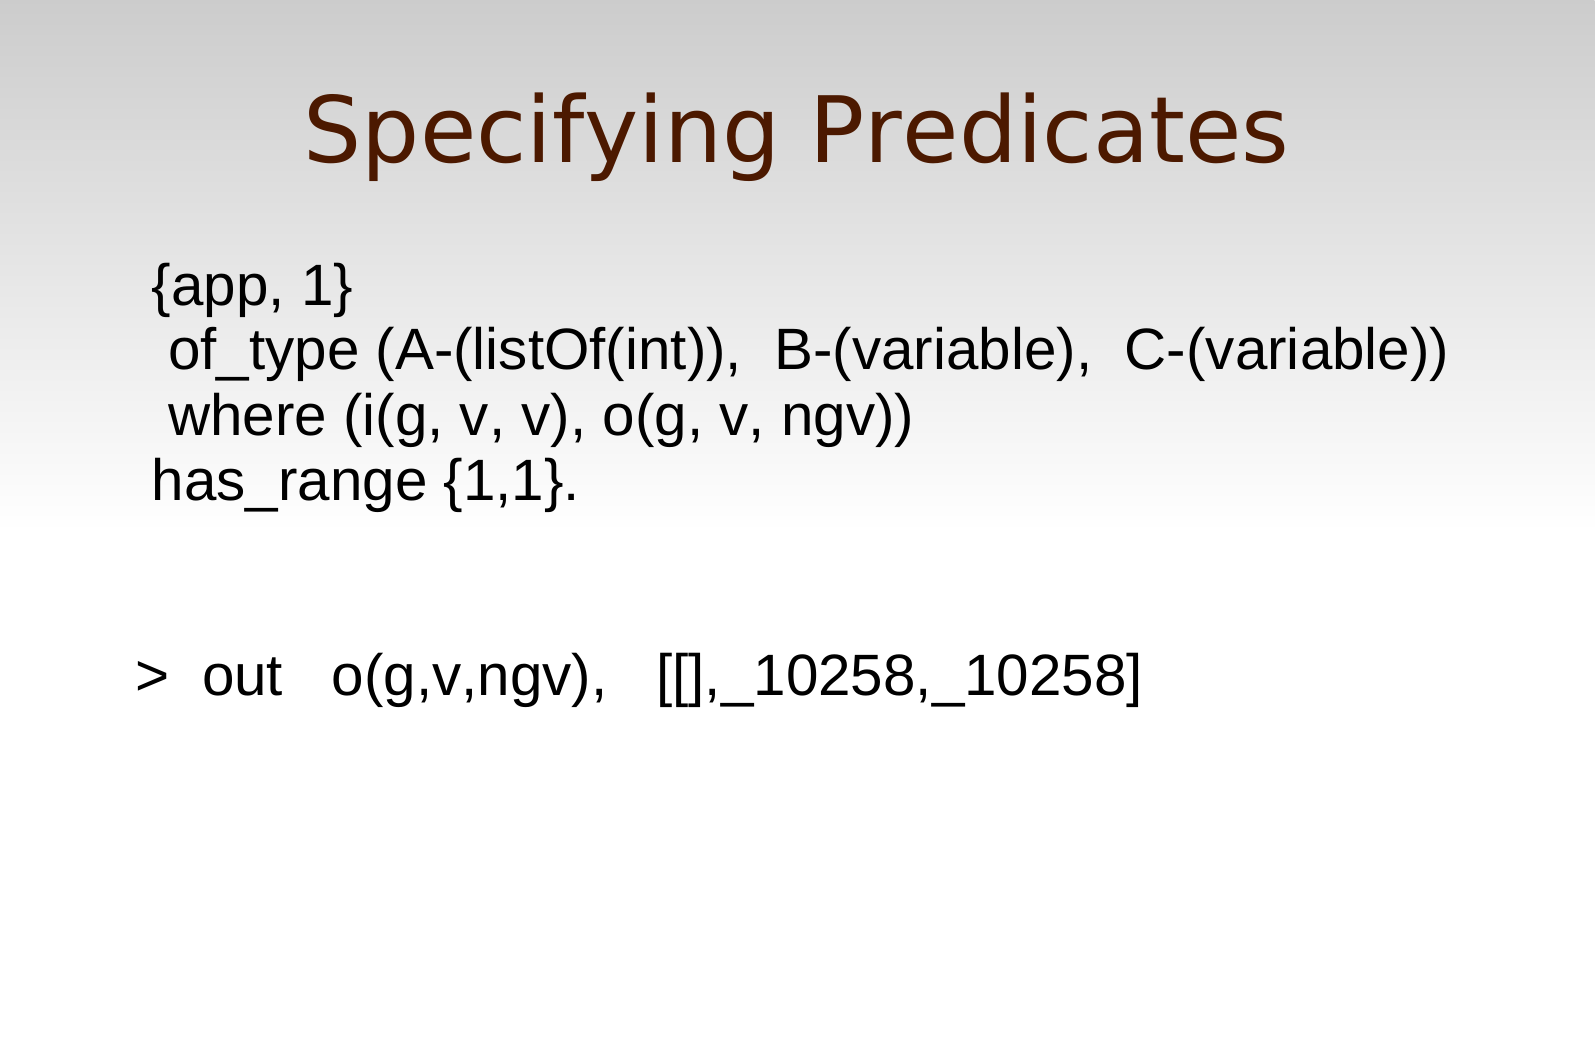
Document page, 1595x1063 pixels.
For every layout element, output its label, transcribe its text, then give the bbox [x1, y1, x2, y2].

title Specifying Predicates [79, 42, 1515, 220]
text_box {app, 1} of_type (A-(listOf(int)), B-(variable), C-(variable)) where (i(g, v, v), o(g, v, ngv)) has_range {1,1}. > out o(g,v,ngv), [[],_10258,_10258] [104, 244, 1503, 826]
